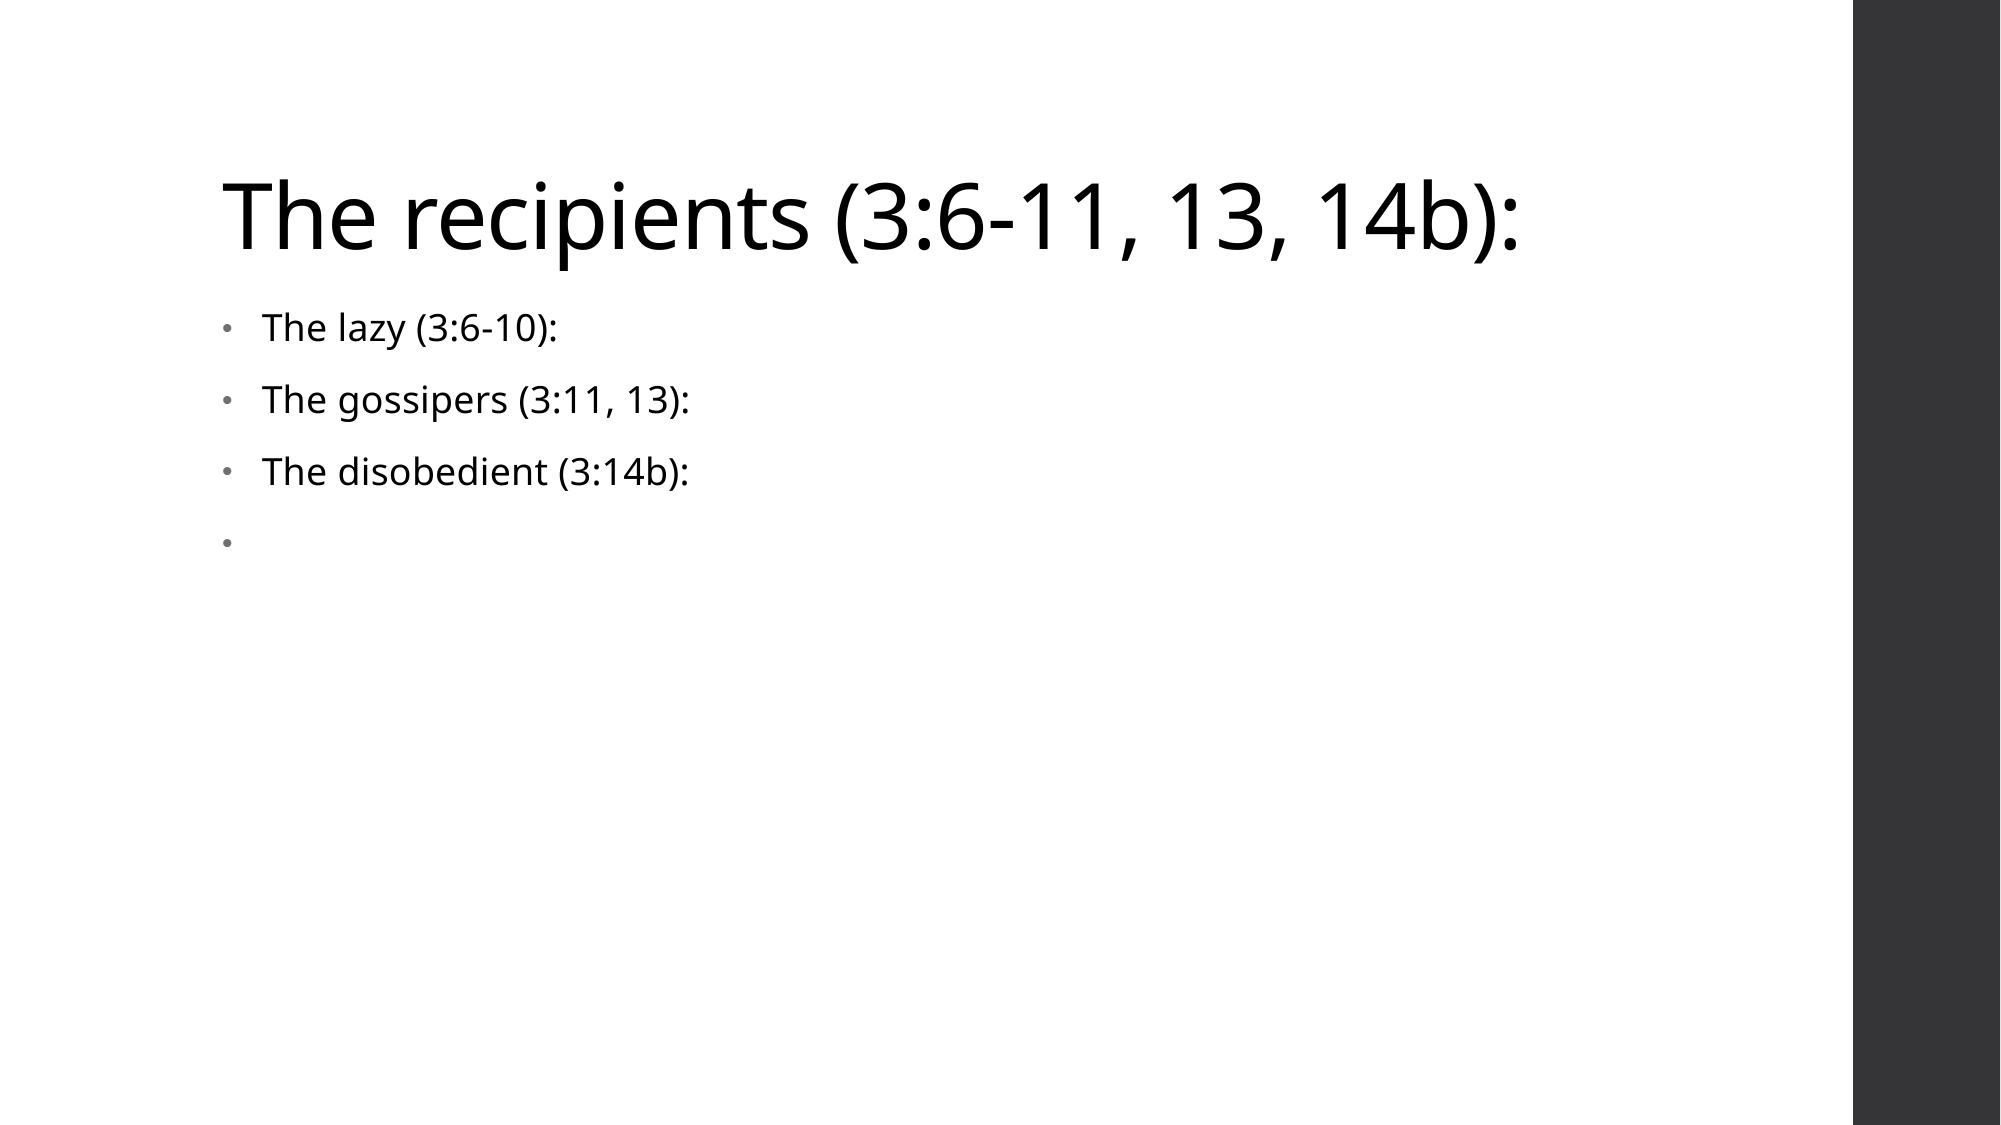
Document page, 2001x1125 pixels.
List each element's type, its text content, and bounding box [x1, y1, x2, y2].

list The lazy (3:6-10): The gossipers (3:11, 13): The disobedient (3:14b): [206, 299, 1617, 1014]
title The recipients (3:6-11, 13, 14b): [206, 60, 1797, 278]
